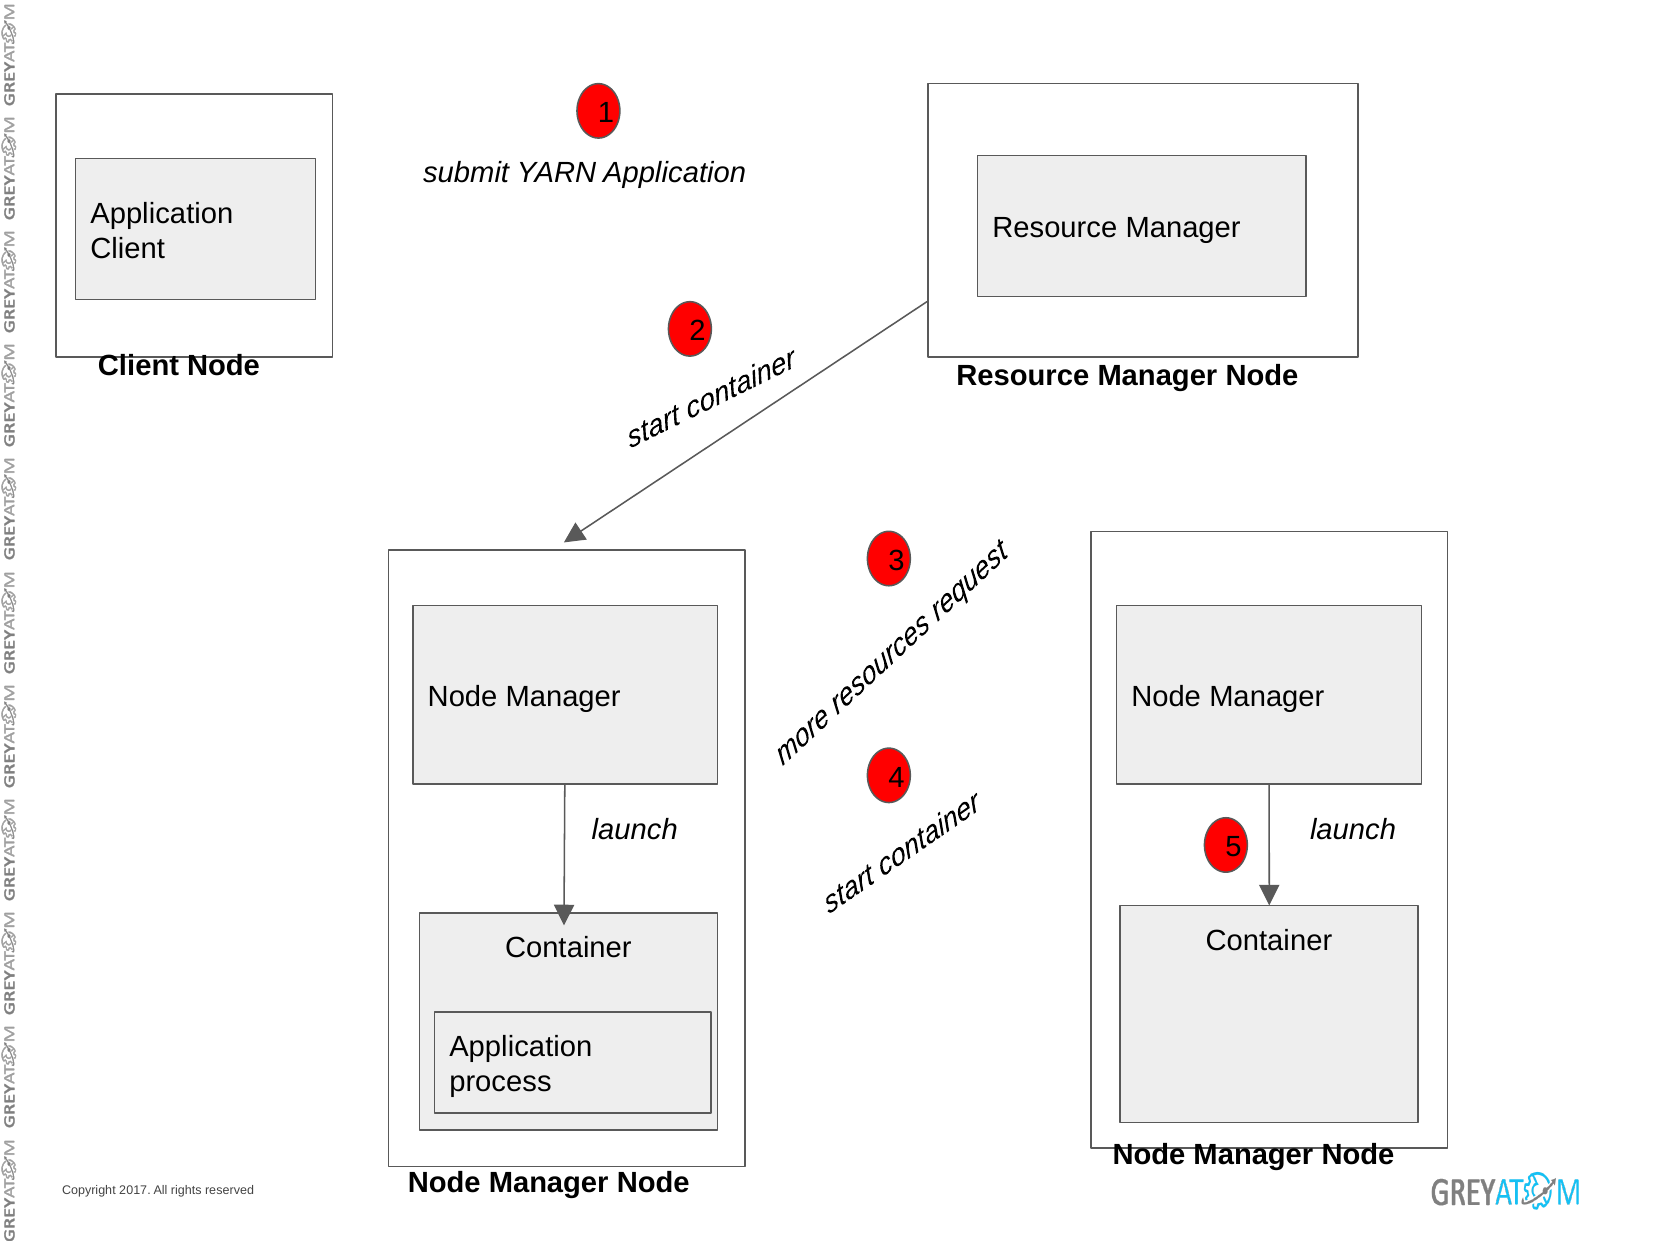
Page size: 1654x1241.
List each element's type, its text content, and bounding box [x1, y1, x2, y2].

text_box start container [801, 727, 1056, 976]
text_box Resource Manager Node [941, 341, 1372, 443]
text_box 5 [1204, 817, 1248, 873]
text_box Container [1119, 905, 1419, 1123]
text_box launch [1295, 795, 1436, 906]
text_box more resources request [750, 417, 1133, 816]
text_box start container [606, 296, 862, 513]
text_box submit YARN Application [408, 137, 809, 239]
picture [1528, 1168, 1581, 1212]
text_box Node Manager [1116, 605, 1422, 785]
picture [1, 572, 17, 674]
picture [1, 117, 17, 220]
picture [1, 458, 17, 560]
text_box Client Node [83, 331, 306, 432]
text_box Application Client [75, 158, 316, 300]
picture [1, 231, 17, 333]
picture [1, 685, 17, 788]
text_box 3 [867, 531, 911, 586]
text_box 2 [668, 301, 712, 357]
text_box Node Manager Node [1097, 1120, 1528, 1222]
text_box launch [576, 795, 718, 906]
text_box Node Manager Node [393, 1148, 824, 1241]
text_box Resource Manager [977, 155, 1307, 297]
picture [1, 1140, 17, 1241]
text_box Container [419, 913, 718, 1130]
picture [1, 912, 17, 1015]
text_box Node Manager [413, 605, 718, 785]
text_box Application process [434, 1012, 712, 1113]
picture [1, 344, 17, 447]
picture [1, 799, 17, 901]
text_box 4 [867, 748, 911, 803]
picture [1, 1026, 17, 1128]
text_box 1 [576, 83, 620, 139]
picture [1, 4, 17, 106]
